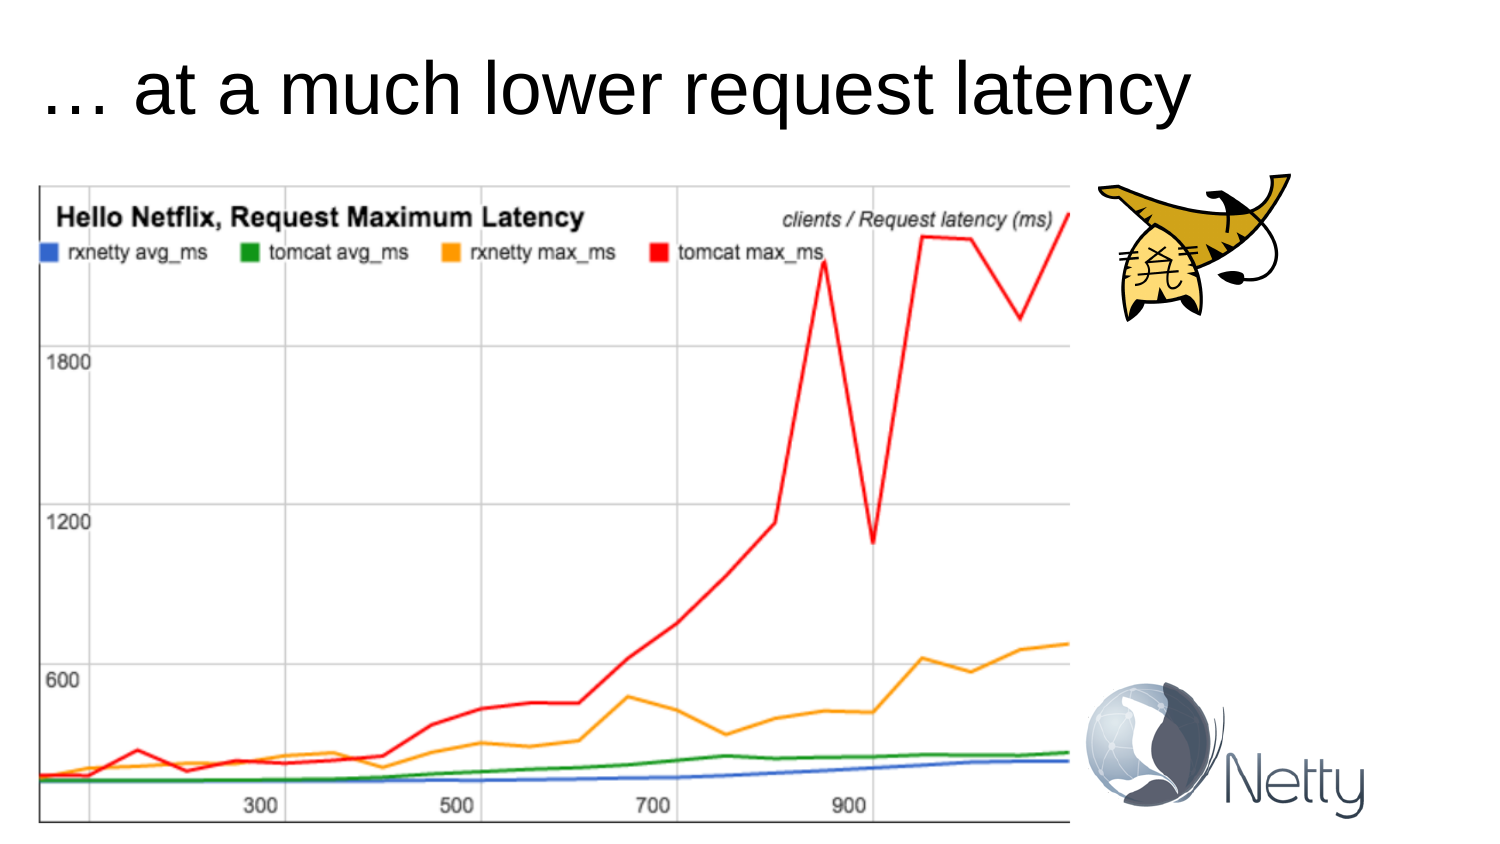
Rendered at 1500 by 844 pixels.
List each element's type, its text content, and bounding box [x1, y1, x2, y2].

picture [19, 164, 1372, 844]
text_box … at a much lower request latency [23, 24, 1449, 171]
